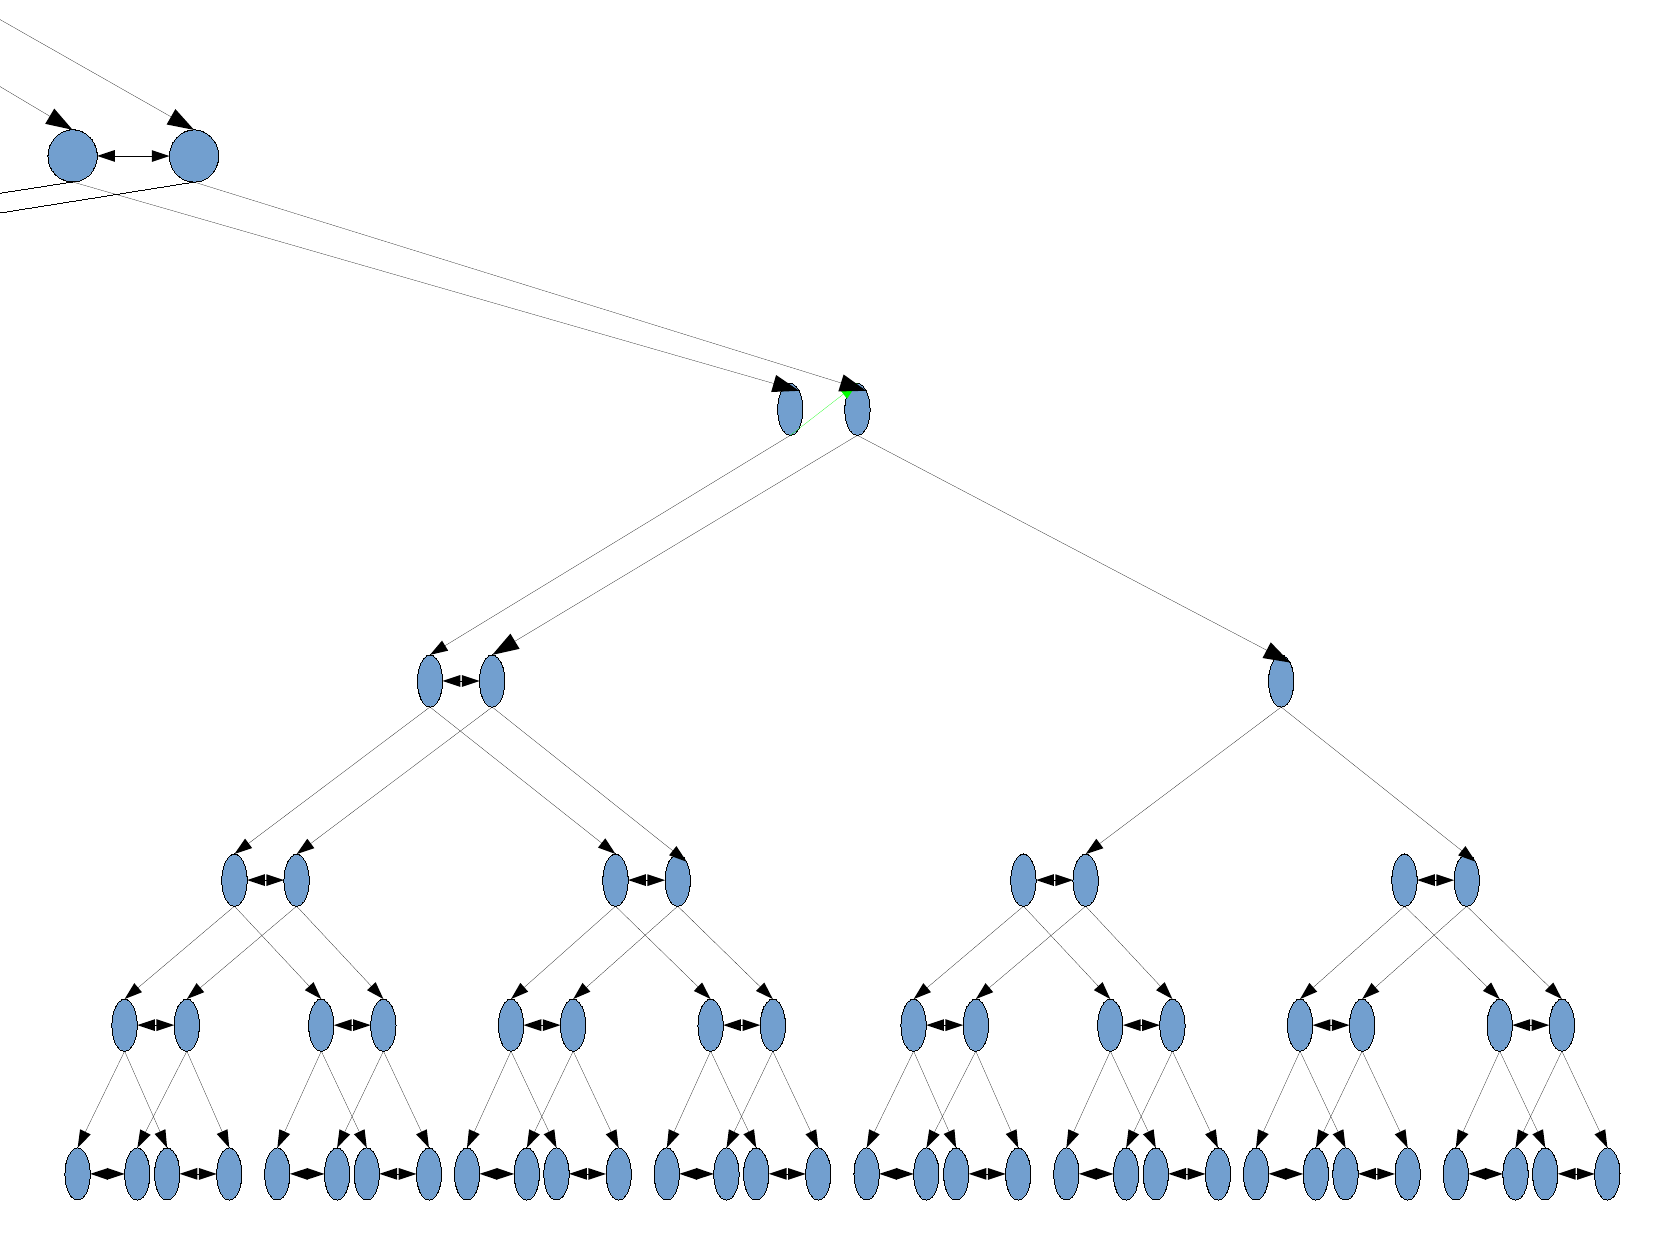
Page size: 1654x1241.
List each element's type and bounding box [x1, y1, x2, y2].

text_box [324, 1147, 350, 1201]
text_box [370, 999, 397, 1052]
text_box [943, 1148, 969, 1200]
text_box [1487, 999, 1513, 1052]
text_box [1243, 1147, 1269, 1200]
text_box [417, 655, 443, 707]
text_box [221, 854, 248, 906]
text_box [1072, 854, 1099, 906]
text_box [790, 383, 799, 390]
text_box [697, 999, 724, 1052]
text_box [606, 1147, 632, 1201]
text_box [1005, 1148, 1031, 1201]
text_box [1268, 660, 1294, 707]
text_box [913, 1147, 939, 1201]
text_box [216, 1147, 242, 1201]
text_box [805, 1147, 831, 1201]
text_box [858, 383, 866, 389]
text_box [111, 999, 138, 1052]
text_box [308, 999, 334, 1052]
text_box [1010, 853, 1037, 906]
text_box [124, 1147, 150, 1201]
text_box [354, 1147, 380, 1200]
text_box [743, 1148, 769, 1200]
text_box [713, 1147, 740, 1201]
text_box [900, 999, 927, 1052]
text_box [1113, 1147, 1139, 1201]
text_box [1549, 999, 1575, 1051]
text_box [1287, 999, 1313, 1051]
text_box [498, 999, 524, 1051]
text_box [1395, 1147, 1421, 1201]
text_box [853, 1147, 880, 1200]
text_box [844, 391, 871, 435]
text_box [602, 854, 629, 906]
text_box [479, 654, 505, 707]
text_box [1502, 1147, 1529, 1201]
text_box [1143, 1147, 1169, 1200]
text_box [1053, 1147, 1079, 1200]
text_box [1097, 999, 1123, 1052]
text_box [1303, 1148, 1329, 1201]
text_box [654, 1147, 680, 1200]
text_box [283, 854, 310, 906]
text_box [169, 129, 219, 182]
text_box [1594, 1147, 1621, 1201]
text_box [1443, 1148, 1469, 1200]
text_box [64, 1147, 91, 1200]
text_box [454, 1147, 480, 1200]
text_box [963, 999, 989, 1052]
text_box [1332, 1147, 1359, 1200]
text_box [1532, 1148, 1558, 1200]
text_box [1391, 853, 1418, 906]
text_box [665, 857, 691, 906]
text_box [543, 1147, 570, 1200]
text_box [154, 1148, 180, 1200]
text_box [174, 999, 200, 1052]
text_box [264, 1147, 290, 1200]
text_box [1205, 1148, 1231, 1201]
text_box [47, 129, 98, 182]
text_box [1454, 857, 1480, 906]
text_box [560, 999, 586, 1052]
text_box [777, 391, 803, 435]
text_box [1349, 999, 1375, 1052]
text_box [416, 1147, 442, 1201]
text_box [514, 1148, 540, 1201]
text_box [1159, 999, 1186, 1052]
text_box [760, 999, 786, 1051]
